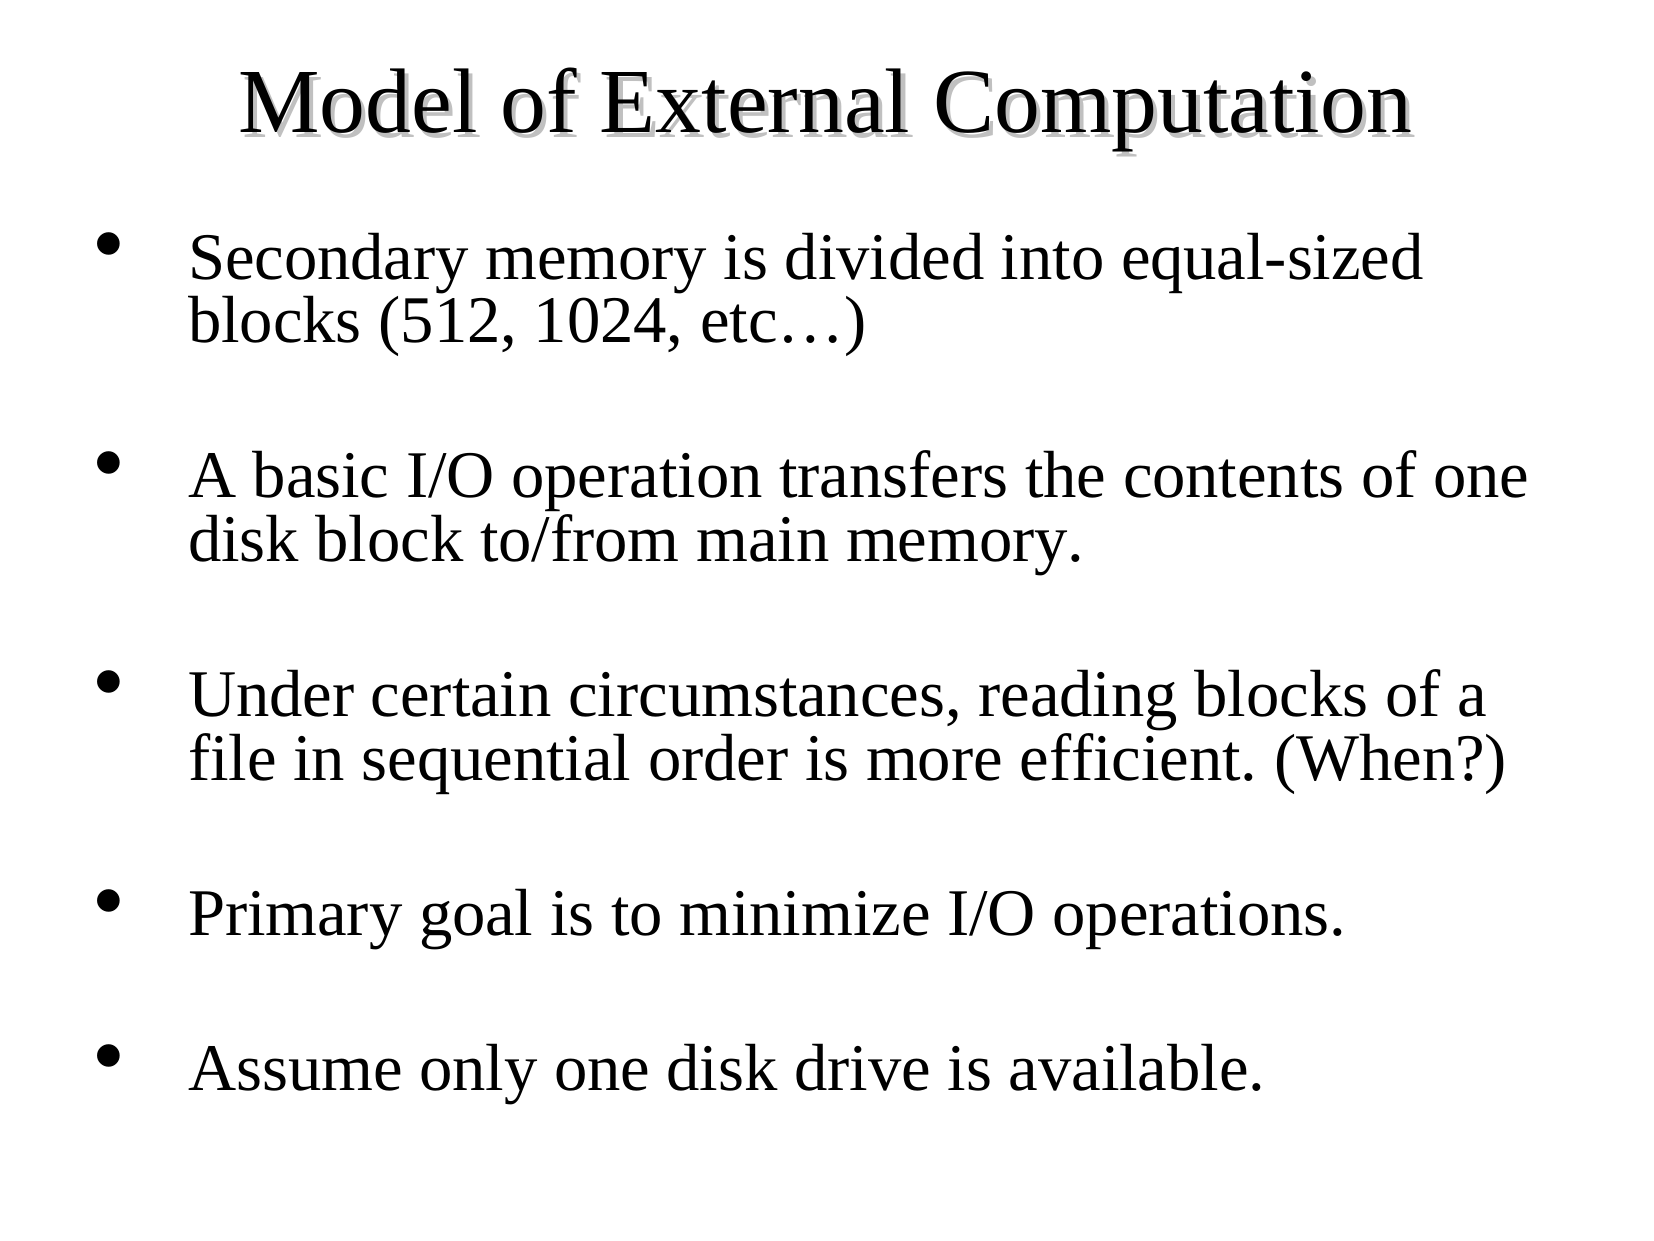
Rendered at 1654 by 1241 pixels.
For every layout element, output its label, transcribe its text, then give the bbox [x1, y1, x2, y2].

list Secondary memory is divided into equal-sized blocks (512, 1024, etc…) A basic I/O operation transfers the contents of one disk block to/from main memory. Under certain circumstances, reading blocks of a file in sequential order is more efficient. (When?) Primary goal is to minimize I/O operations. Assume only one disk drive is available. [82, 220, 1570, 1116]
title Model of External Computation [82, 27, 1570, 166]
